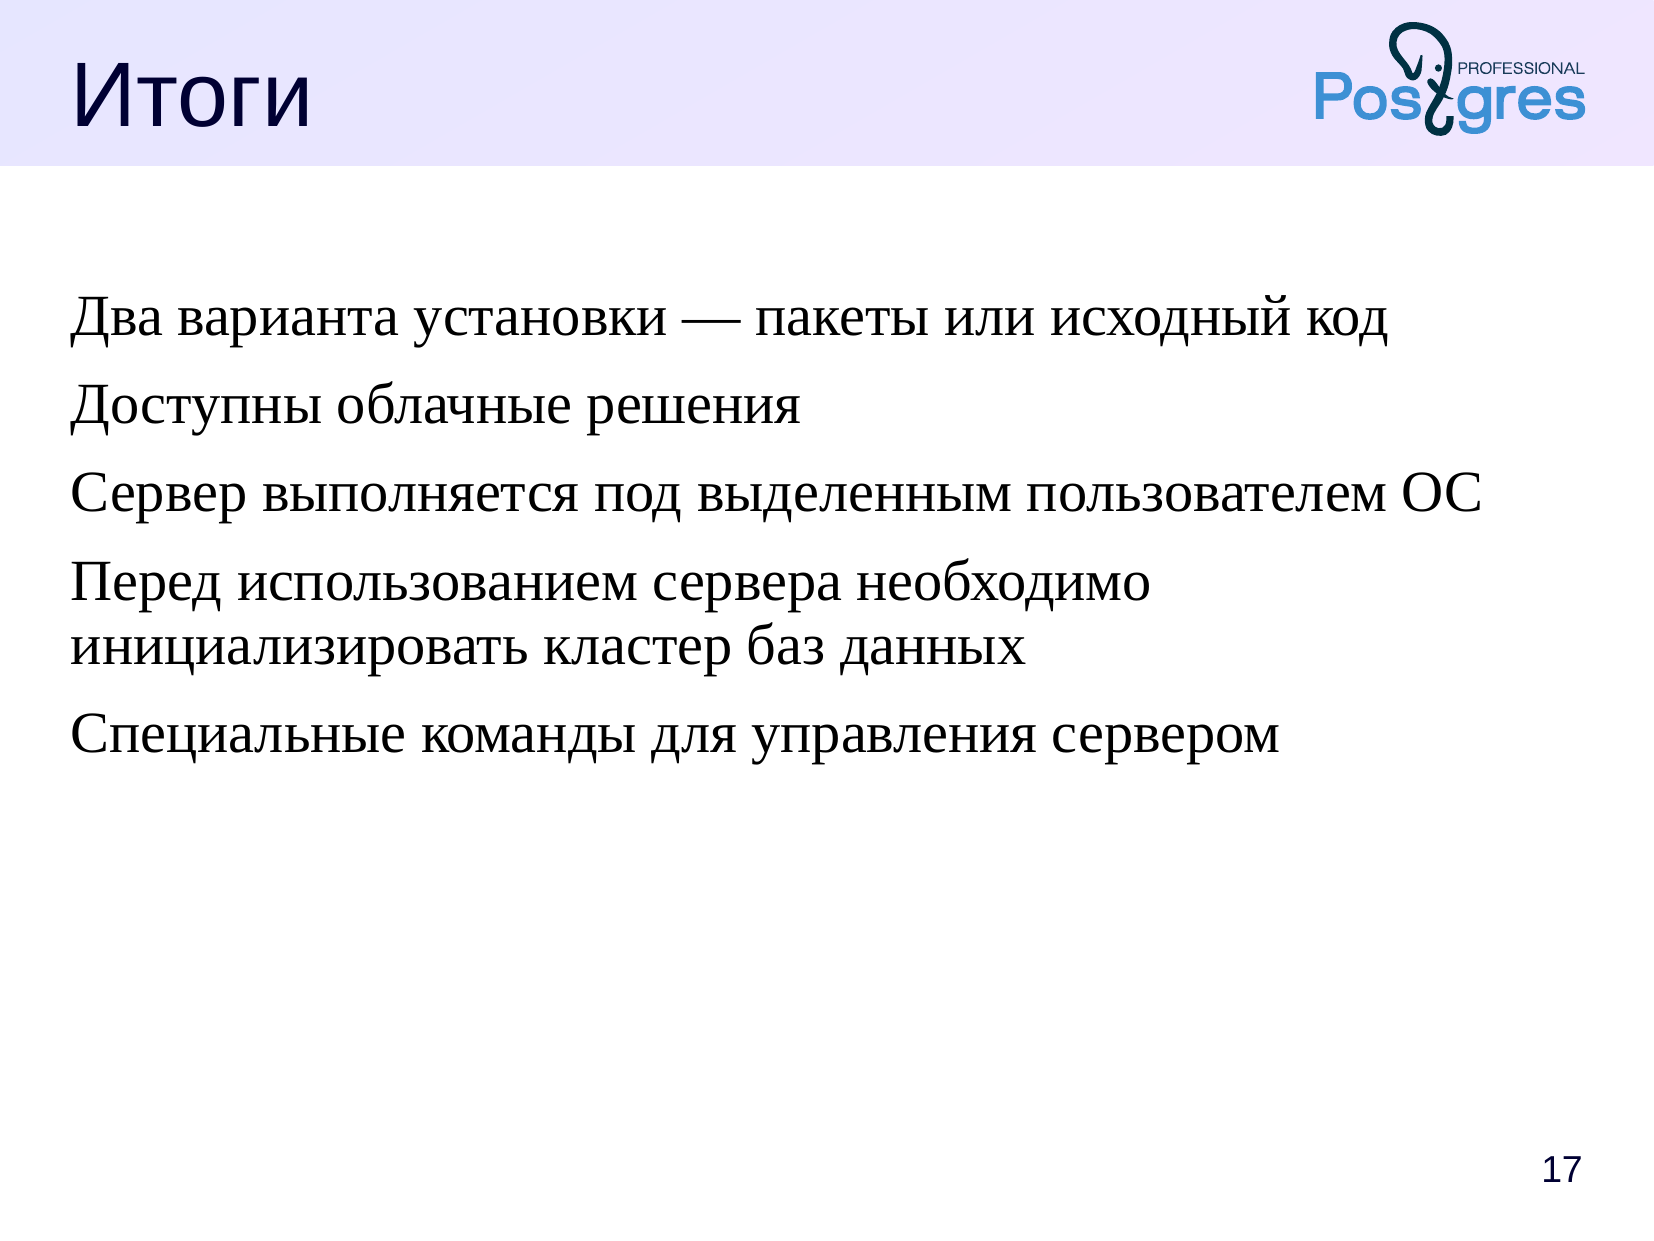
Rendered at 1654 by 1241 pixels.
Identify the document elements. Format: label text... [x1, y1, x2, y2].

title Итоги [70, 43, 1241, 147]
list Два варианта установки — пакеты или исходный код Доступны облачные решения Сервер выполняется под выделенным пользователем ОС Перед использованием сервера необходимо инициализировать кластер баз данных Специальные команды для управления сервером [70, 283, 1583, 1134]
